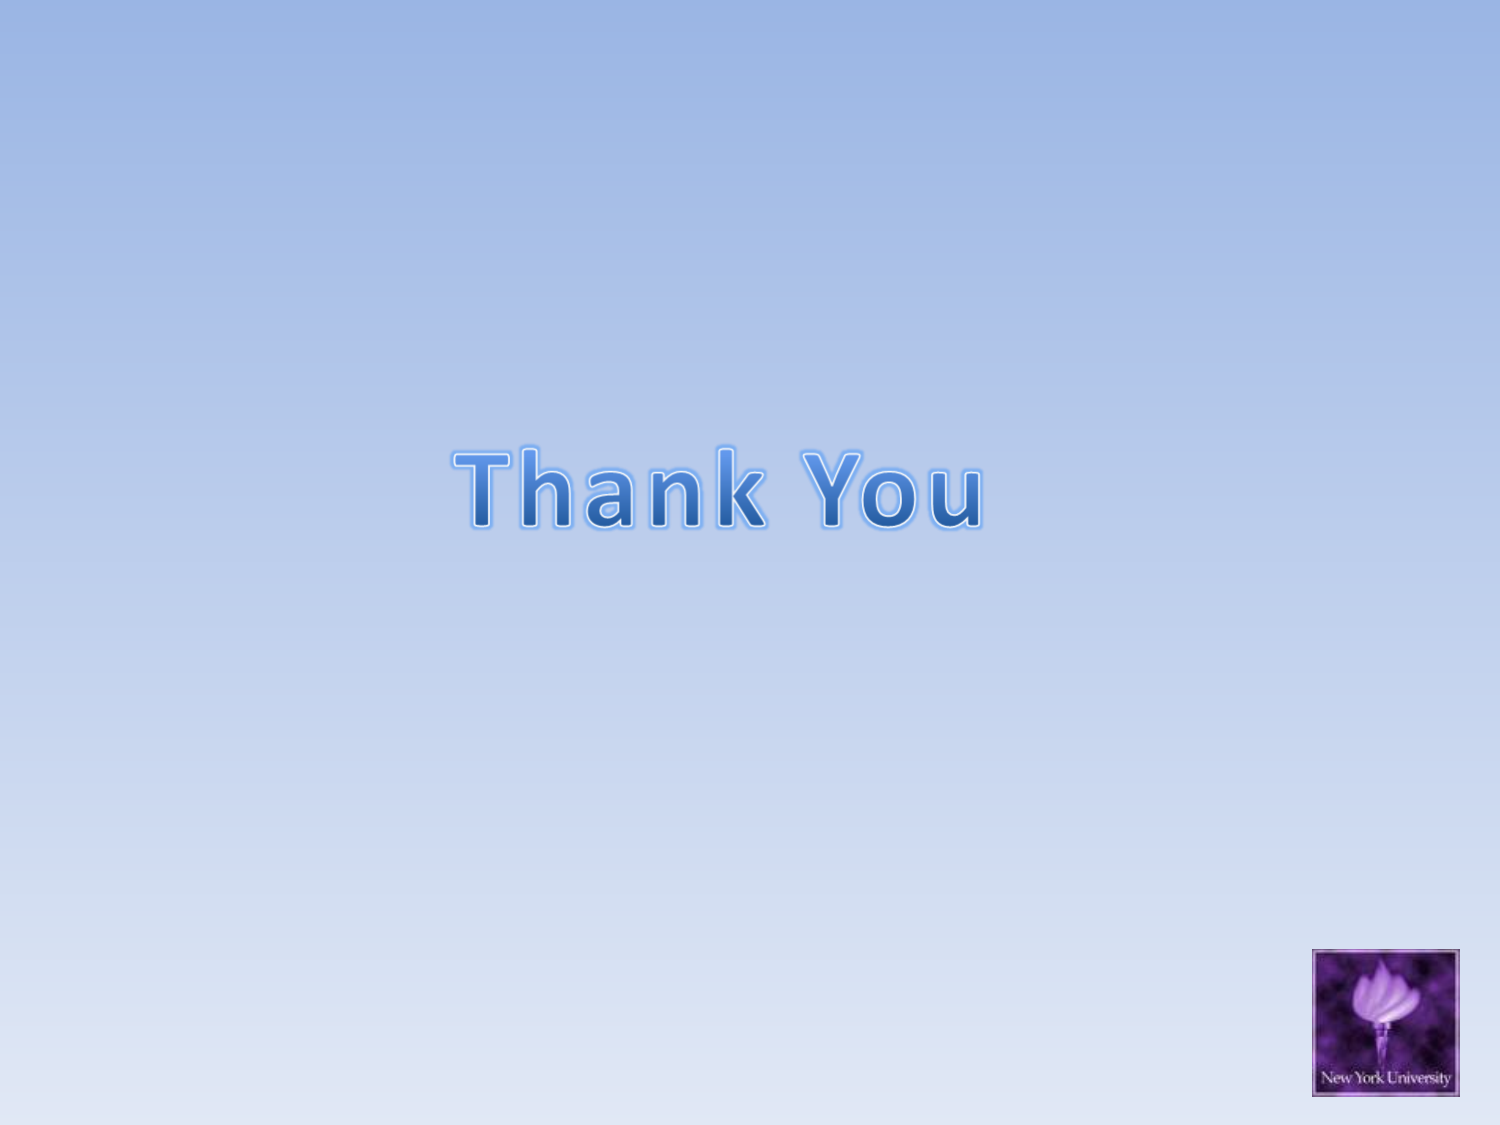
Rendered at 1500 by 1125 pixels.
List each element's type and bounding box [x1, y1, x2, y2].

picture [1312, 949, 1460, 1097]
picture [379, 378, 1068, 566]
